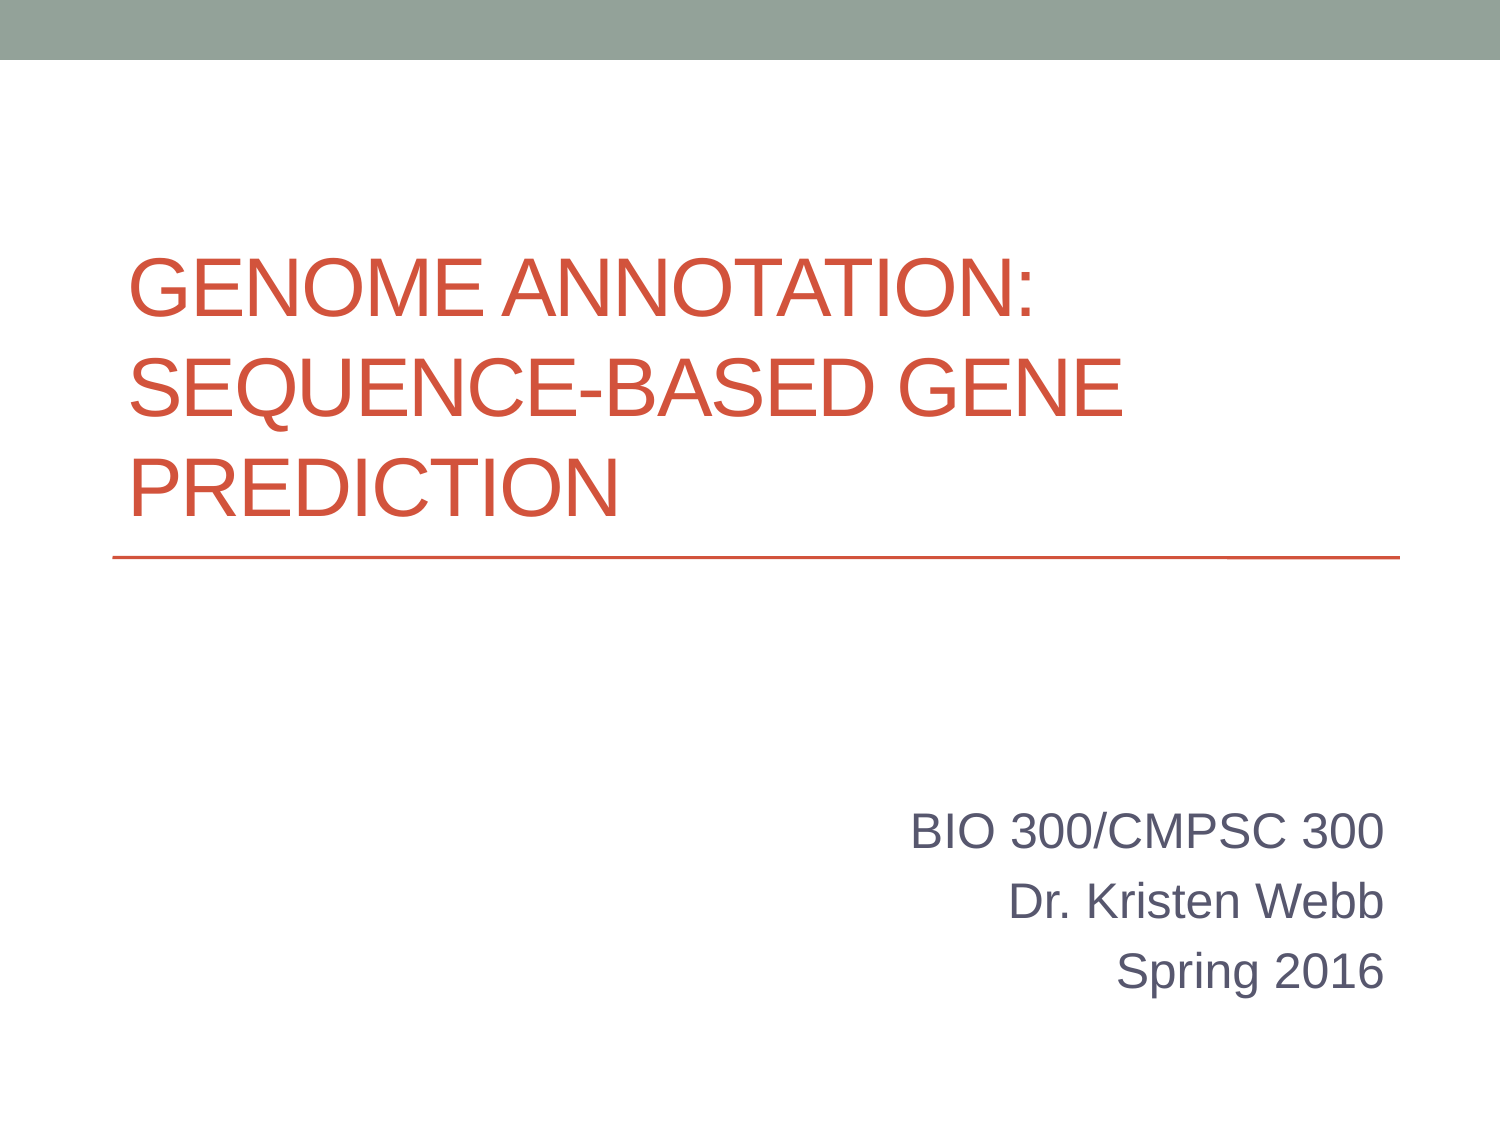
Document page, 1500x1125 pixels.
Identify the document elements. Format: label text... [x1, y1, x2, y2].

title Genome Annotation: Sequence-Based Gene Prediction [112, 224, 1400, 542]
subtitle BIO 300/CMPSC 300 Dr. Kristen Webb Spring 2016 [112, 718, 1400, 1007]
